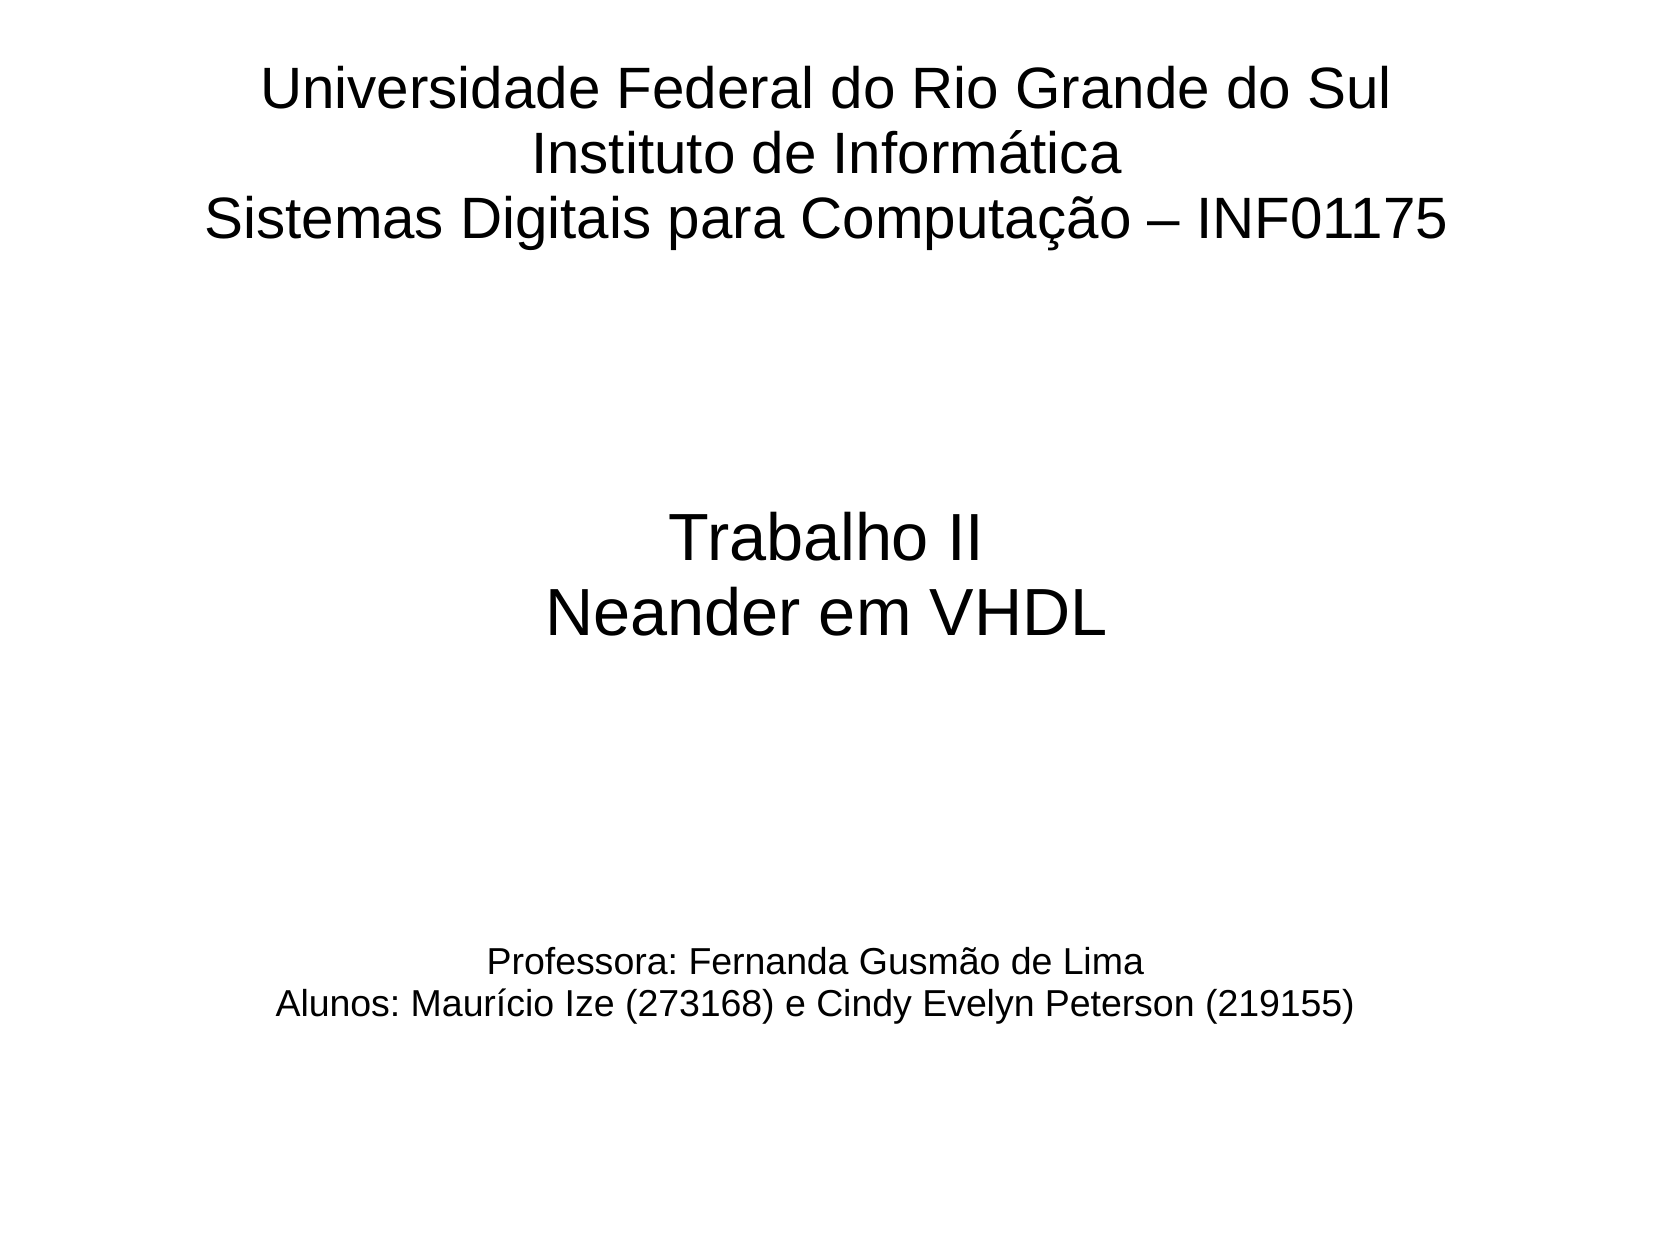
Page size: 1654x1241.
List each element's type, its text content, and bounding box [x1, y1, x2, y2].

text_box Professora: Fernanda Gusmão de Lima Alunos: Maurício Ize (273168) e Cindy Evelyn Peterson (219155) [260, 933, 1370, 1032]
subtitle Trabalho II Neander em VHDL [82, 290, 1571, 1010]
title Universidade Federal do Rio Grande do Sul Instituto de Informática Sistemas Digitais para Computação – INF01175 [82, 49, 1571, 257]
